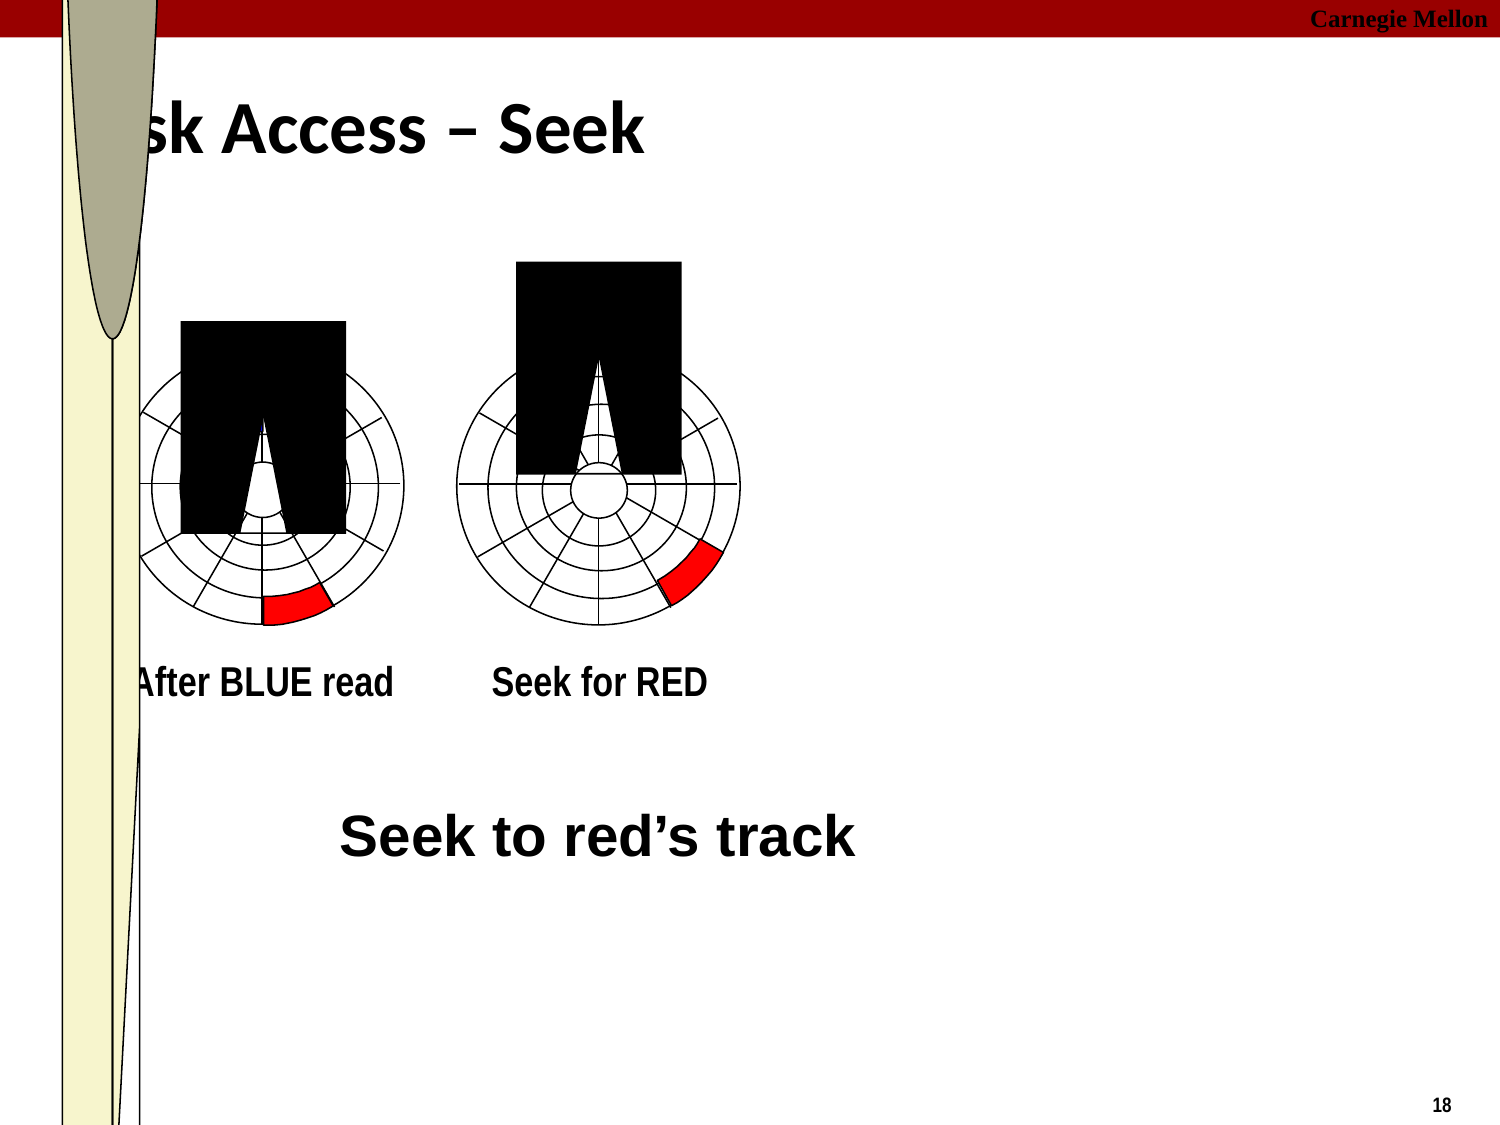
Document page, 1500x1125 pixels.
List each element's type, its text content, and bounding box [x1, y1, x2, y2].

text_box Seek for RED [449, 647, 750, 713]
text_box [456, 262, 741, 625]
title Disk Access – Seek [58, 71, 62, 197]
text_box [62, 0, 404, 1125]
text_box Seek to red’s track [324, 737, 1213, 875]
title Disk Access – Seek [145, 71, 1304, 197]
text_box After BLUE read [140, 647, 438, 713]
